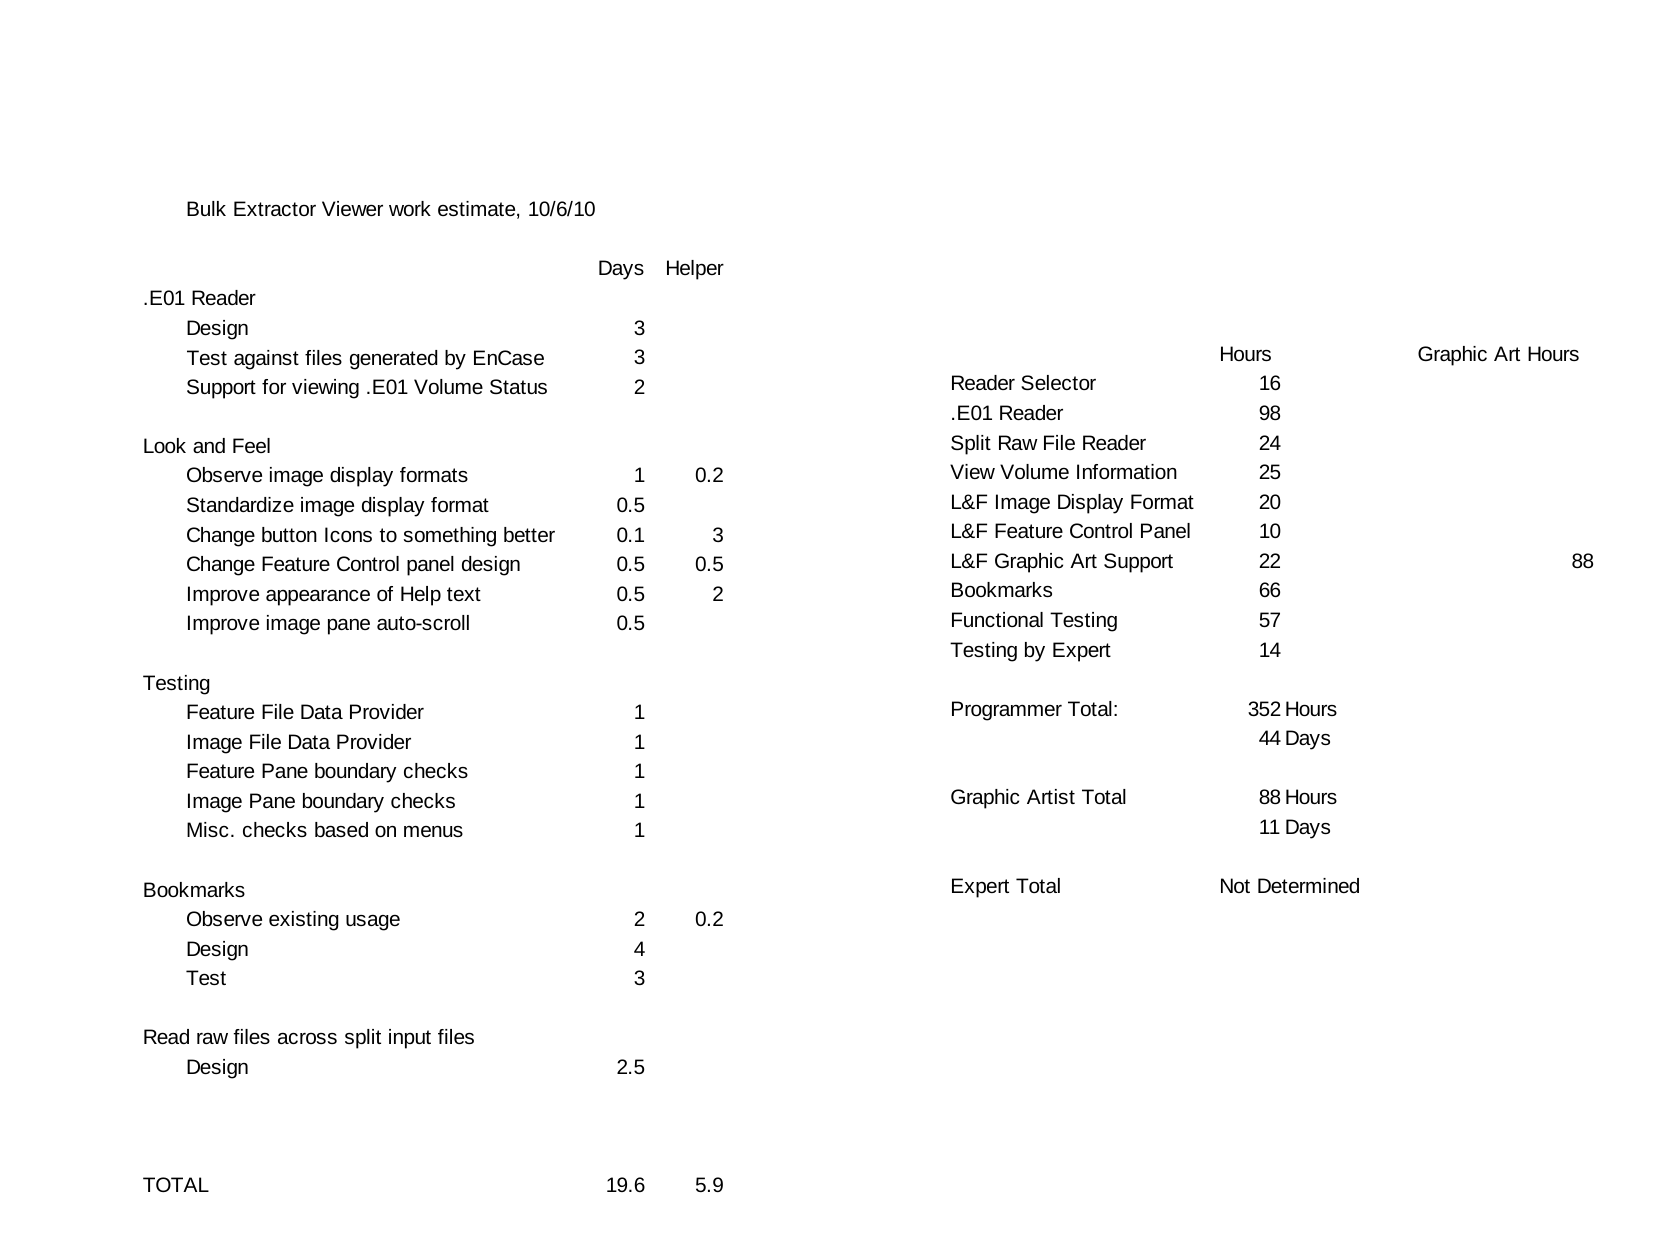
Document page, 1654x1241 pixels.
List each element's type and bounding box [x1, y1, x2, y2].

chart [948, 310, 1598, 1024]
chart [140, 196, 728, 1206]
